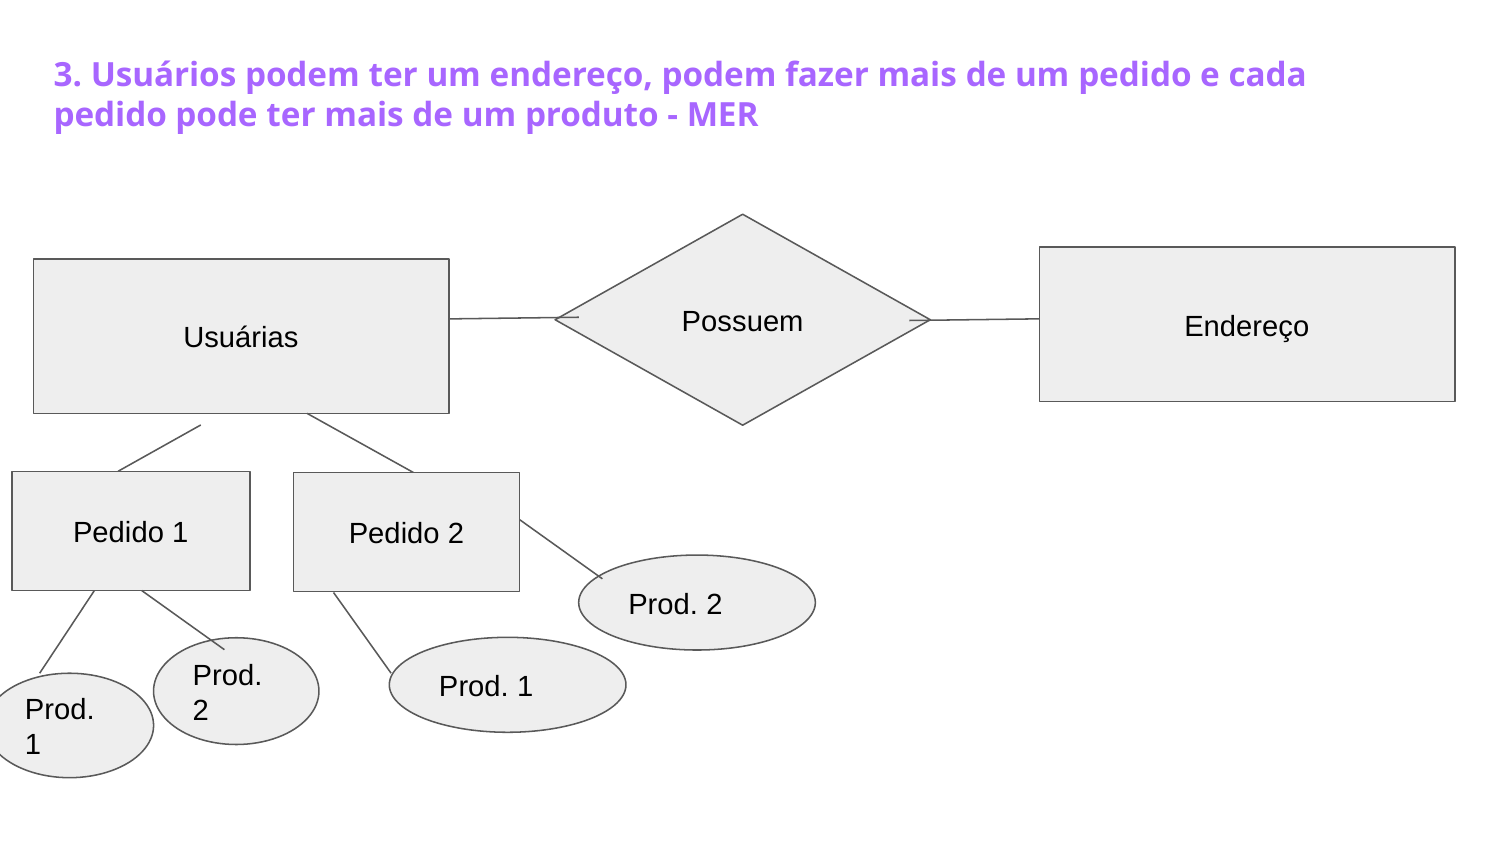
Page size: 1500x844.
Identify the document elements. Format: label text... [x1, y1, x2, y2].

text_box Prod. 2 [578, 555, 816, 651]
text_box Prod. 1 [0, 673, 154, 778]
text_box Usuárias [33, 258, 449, 414]
text_box Prod. 2 [153, 637, 319, 745]
text_box Pedido 2 [293, 472, 520, 592]
text_box Endereço [1039, 246, 1455, 402]
text_box Possuem [555, 214, 930, 426]
text_box Pedido 1 [11, 471, 251, 591]
text_box Prod. 1 [389, 637, 626, 733]
text_box 3. Usuários podem ter um endereço, podem fazer mais de um pedido e cada pedido pode ter mais de um produto - MER [38, 38, 1335, 149]
